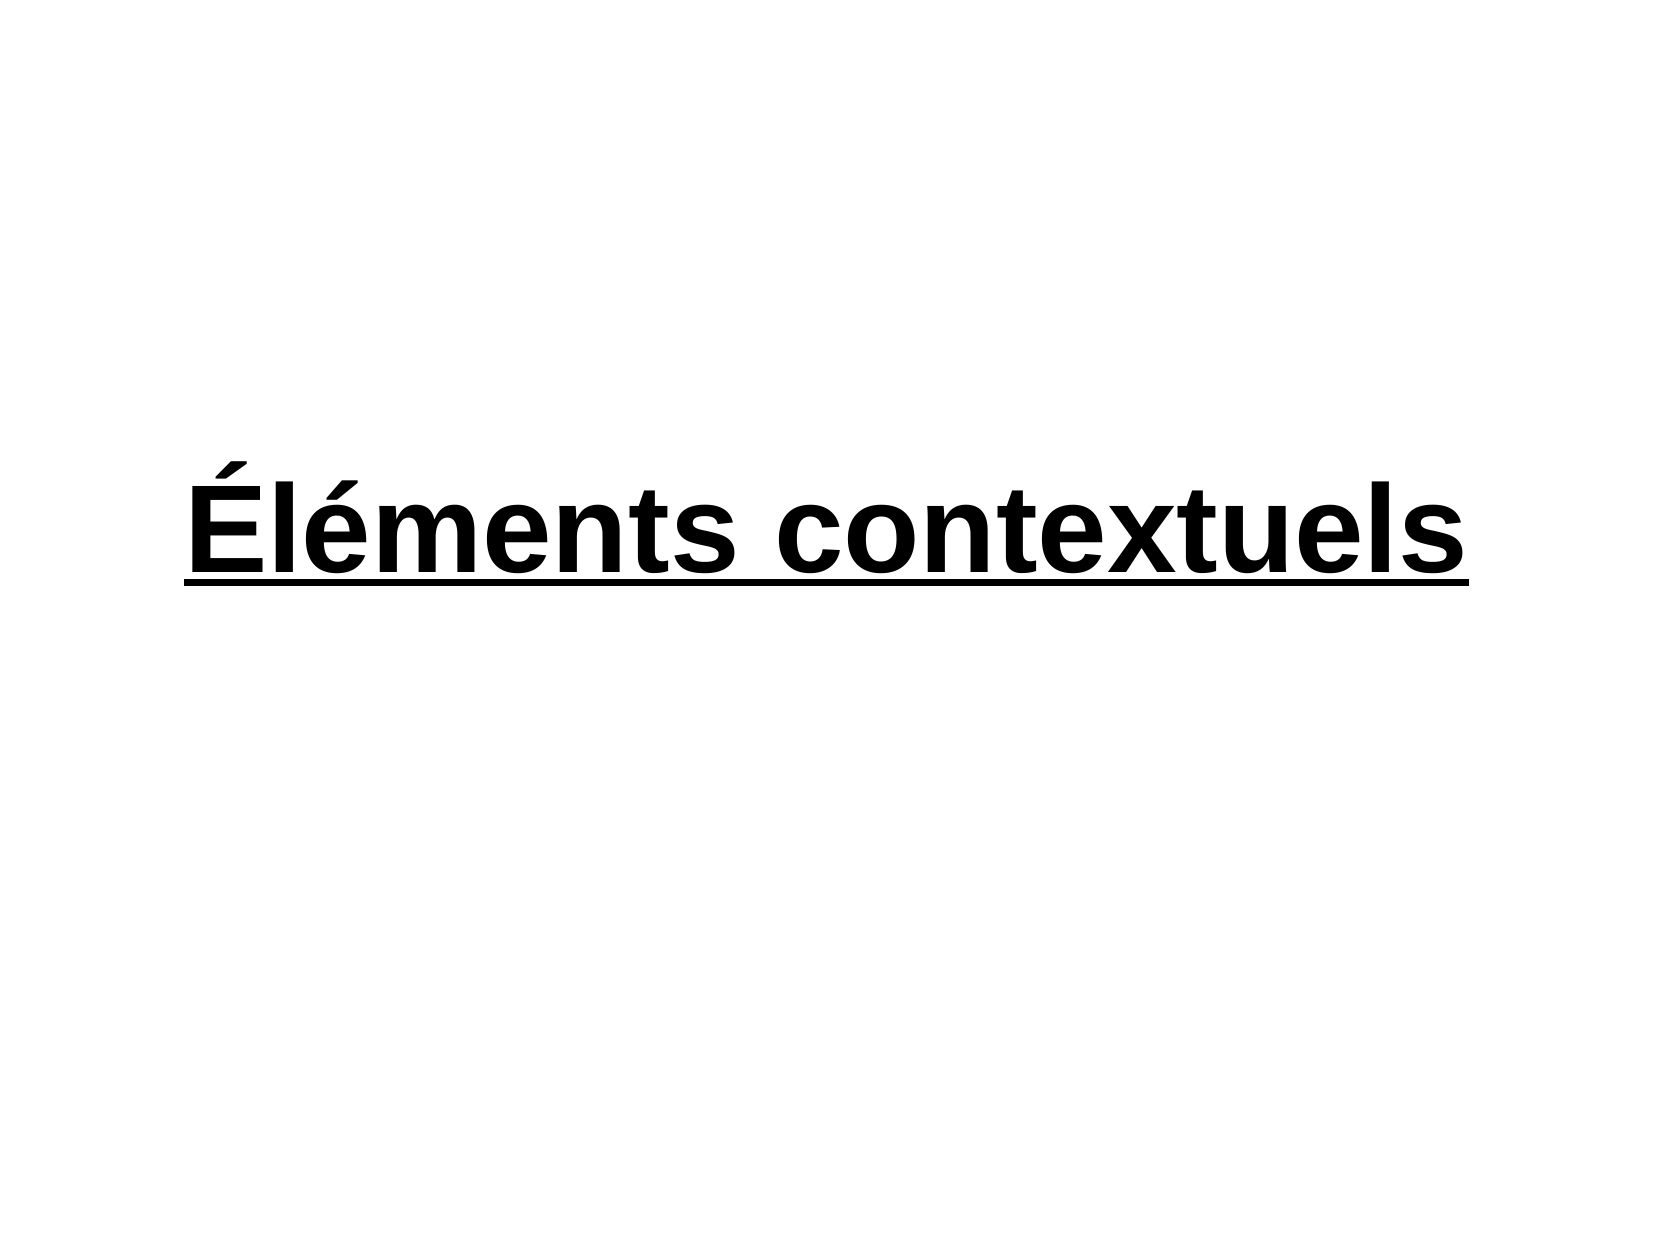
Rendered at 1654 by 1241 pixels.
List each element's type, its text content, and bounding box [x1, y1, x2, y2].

subtitle Éléments contextuels [82, 49, 1571, 1010]
